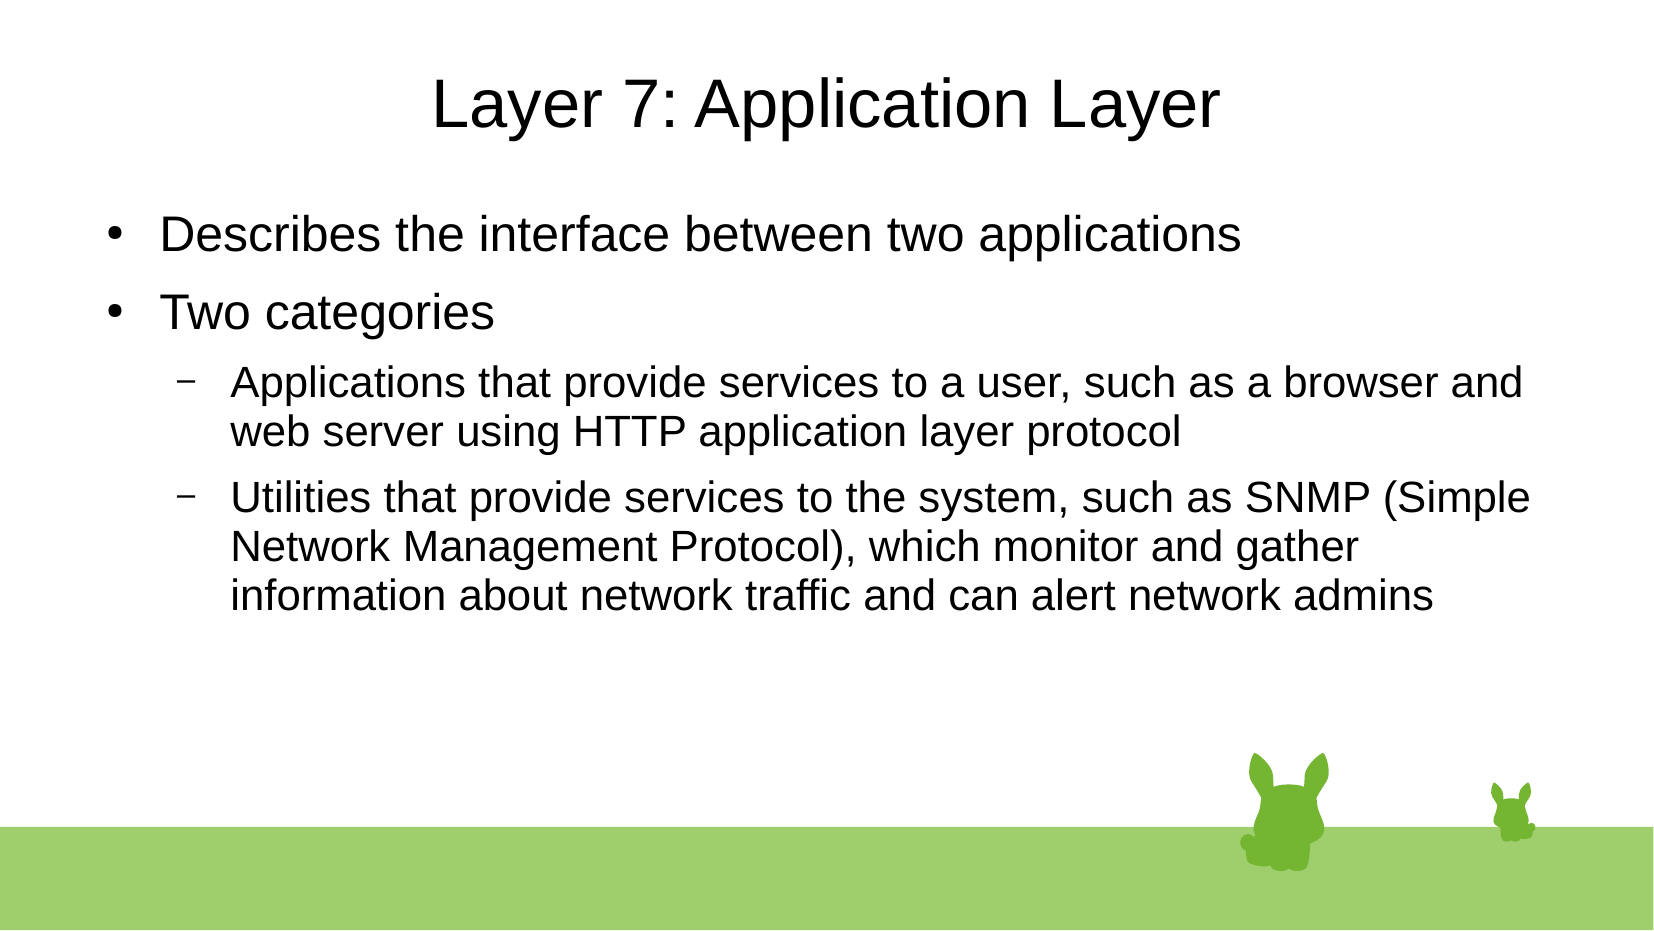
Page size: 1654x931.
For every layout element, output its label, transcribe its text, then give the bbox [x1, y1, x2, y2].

title Layer 7: Application Layer [88, 29, 1565, 178]
list Describes the interface between two applications Two categories Applications that provide services to a user, such as a browser and web server using HTTP application layer protocol Utilities that provide services to the system, such as SNMP (Simple Network Management Protocol), which monitor and gather information about network traffic and can alert network admins [88, 206, 1565, 739]
